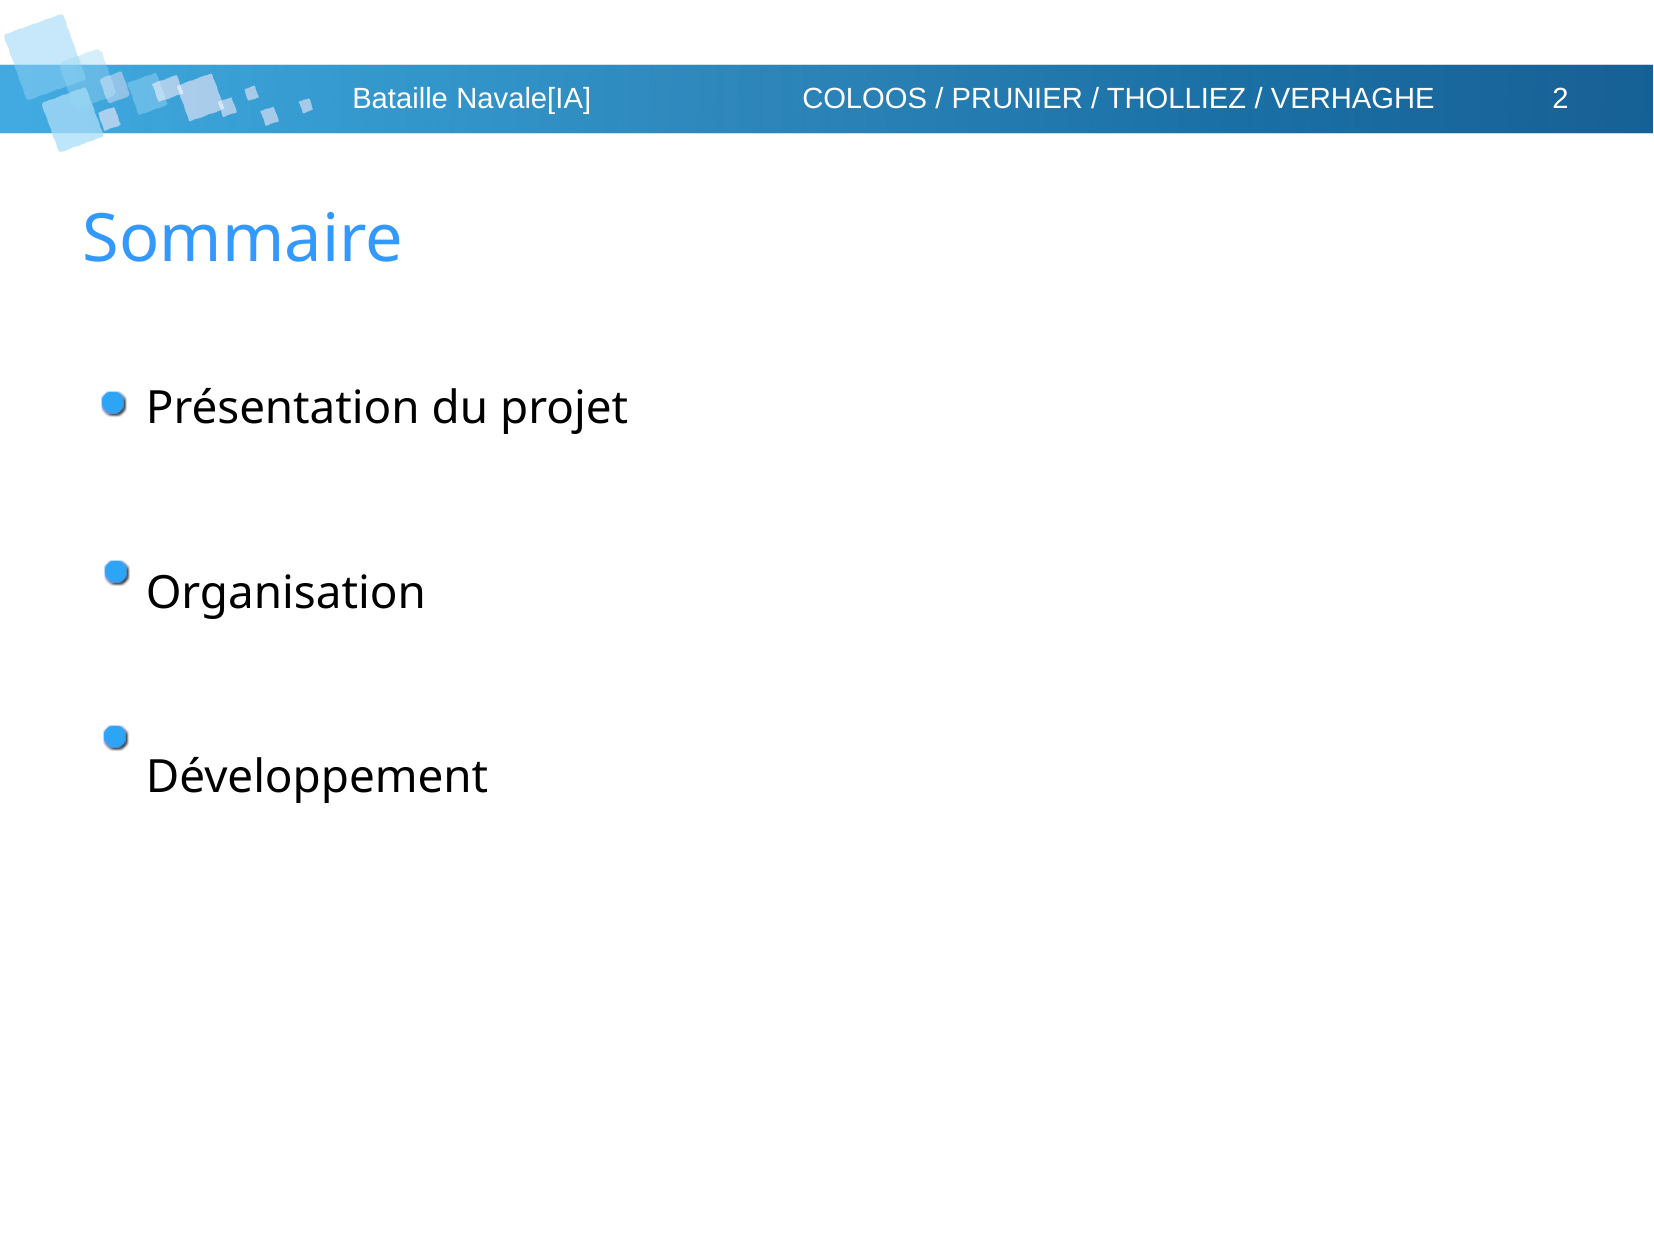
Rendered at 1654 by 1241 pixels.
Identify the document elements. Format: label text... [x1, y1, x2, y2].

text_box Bataille Navale[IA] COLOOS / PRUNIER / THOLLIEZ / VERHAGHE 2 [337, 75, 1613, 123]
picture [0, 0, 1653, 1238]
title Sommaire [82, 132, 1571, 340]
list Présentation du projet Organisation Développement [75, 375, 1571, 1165]
